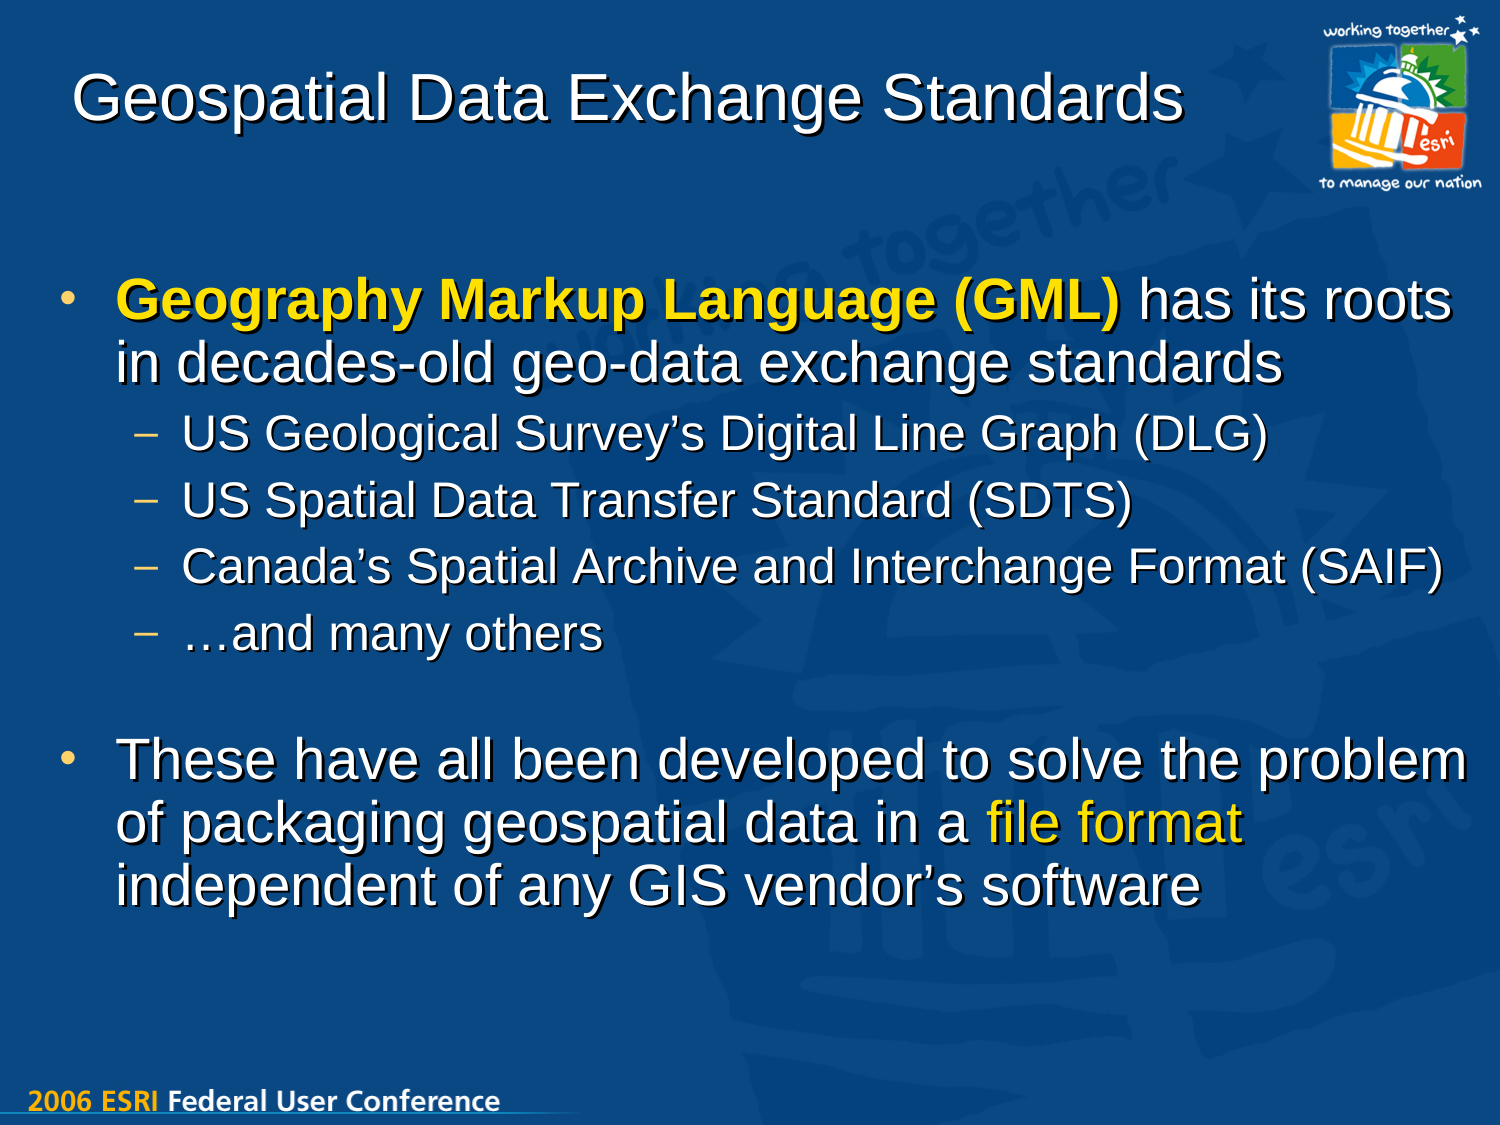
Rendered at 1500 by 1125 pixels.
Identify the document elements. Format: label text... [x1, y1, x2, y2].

title Geospatial Data Exchange Standards [56, 58, 1299, 253]
list Geography Markup Language (GML) has its roots in decades-old geo-data exchange standards US Geological Survey’s Digital Line Graph (DLG) US Spatial Data Transfer Standard (SDTS) Canada’s Spatial Archive and Interchange Format (SAIF) …and many others These have all been developed to solve the problem of packaging geospatial data in a file format independent of any GIS vendor’s software [44, 261, 1500, 1025]
picture [0, 0, 1500, 1125]
